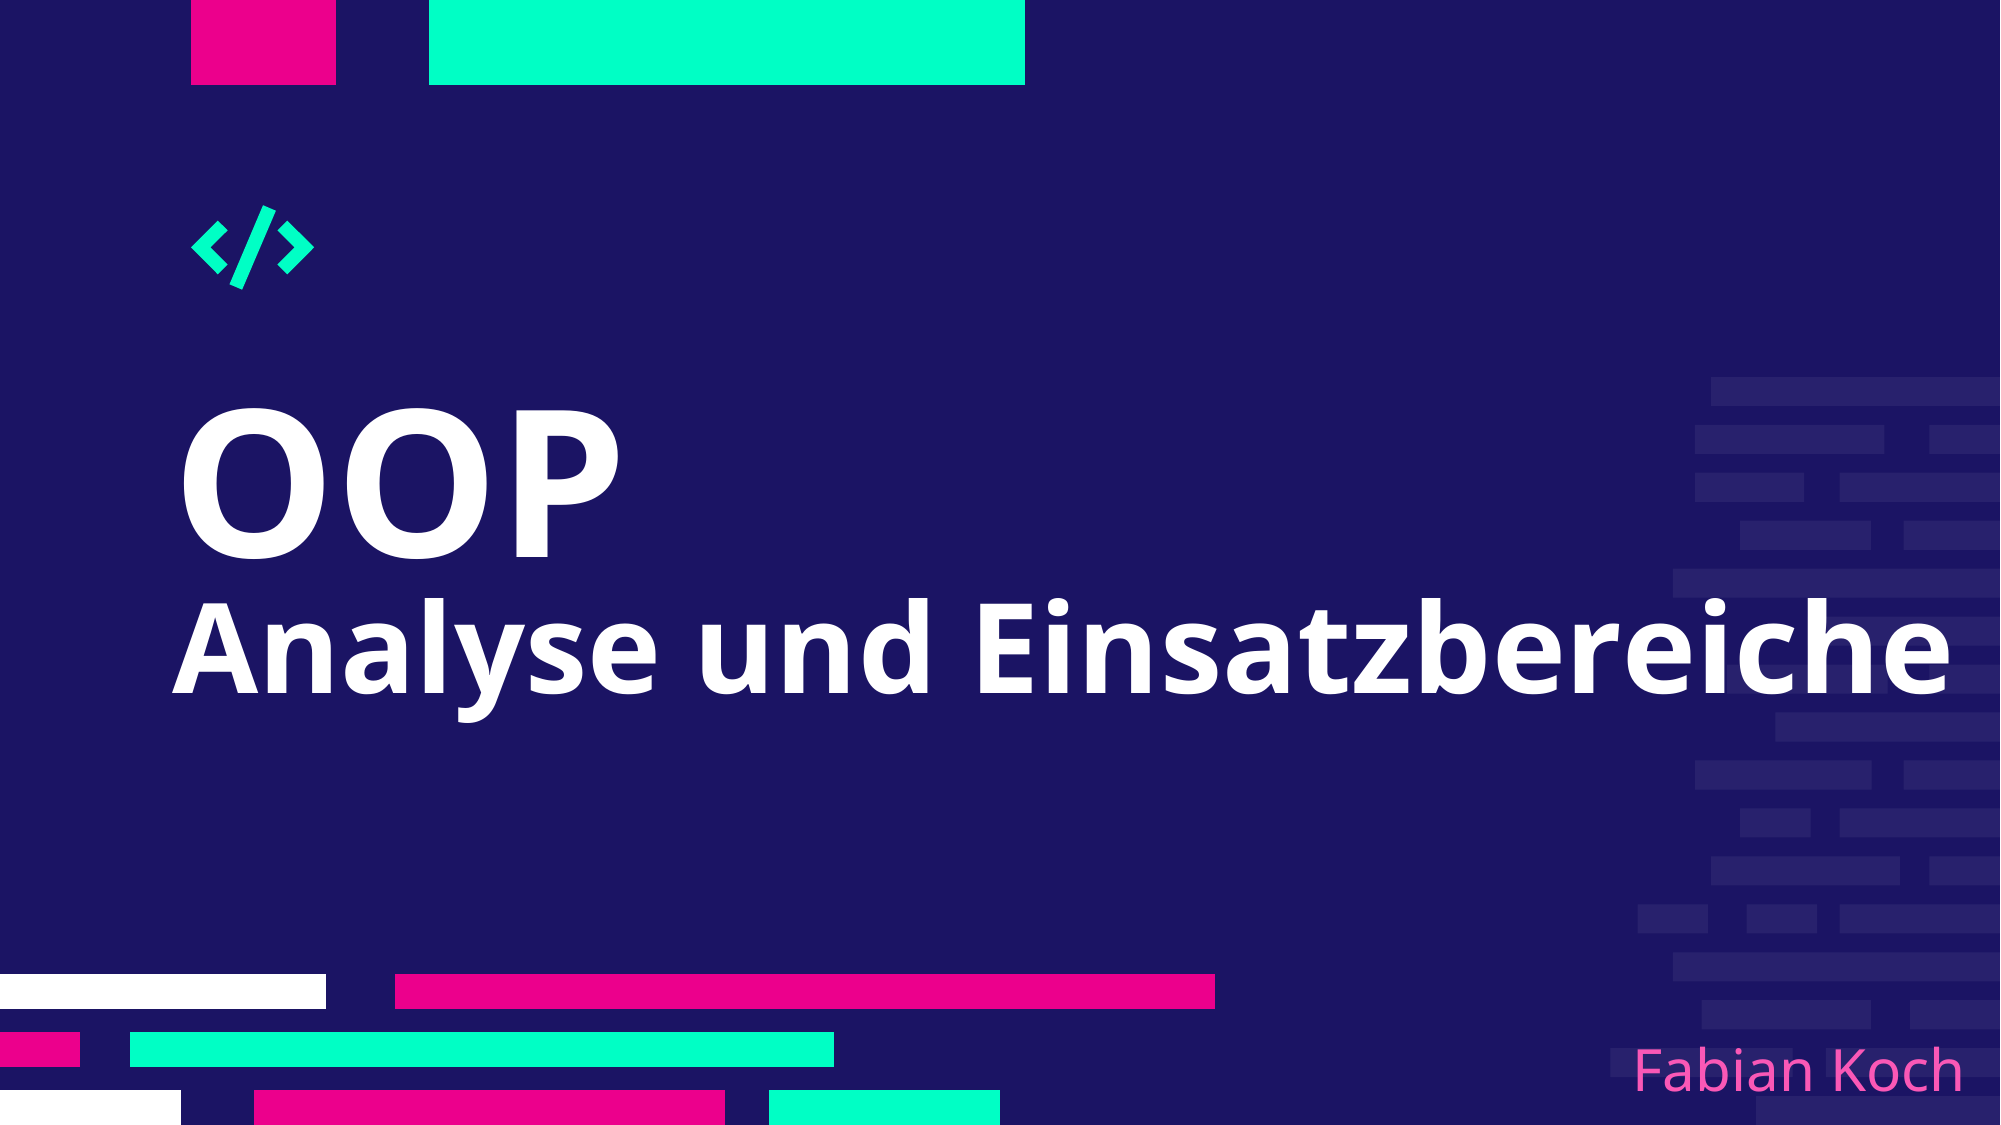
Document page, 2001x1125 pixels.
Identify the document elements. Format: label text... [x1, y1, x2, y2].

title OOP Analyse und Einsatzbereiche [157, 299, 2000, 718]
subtitle Fabian Koch [1597, 1033, 1981, 1103]
